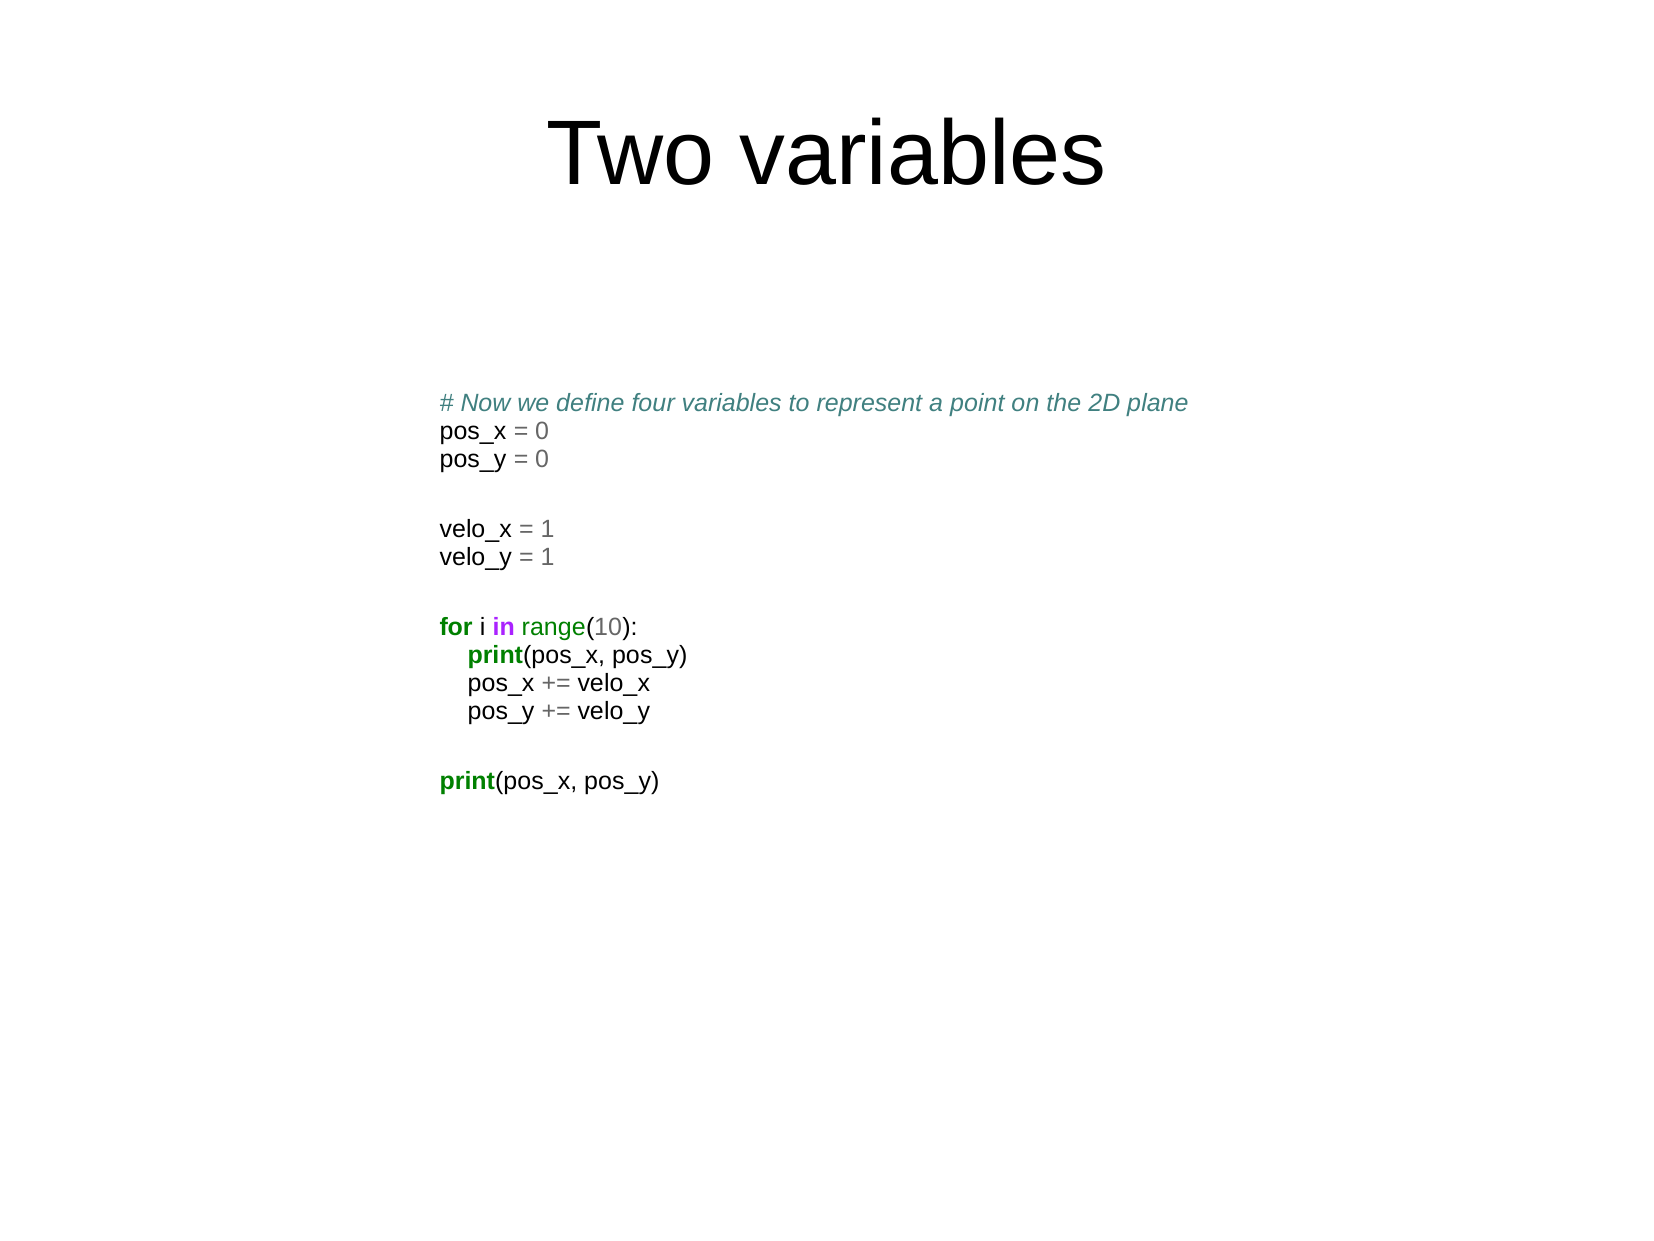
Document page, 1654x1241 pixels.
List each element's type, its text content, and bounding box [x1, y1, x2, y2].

title Two variables [82, 49, 1571, 257]
text_box # Now we define four variables to represent a point on the 2D plane pos_x = 0 pos_y = 0 velo_x = 1 velo_y = 1 for i in range(10): print(pos_x, pos_y) pos_x += velo_x pos_y += velo_y print(pos_x, pos_y) [424, 381, 1229, 859]
